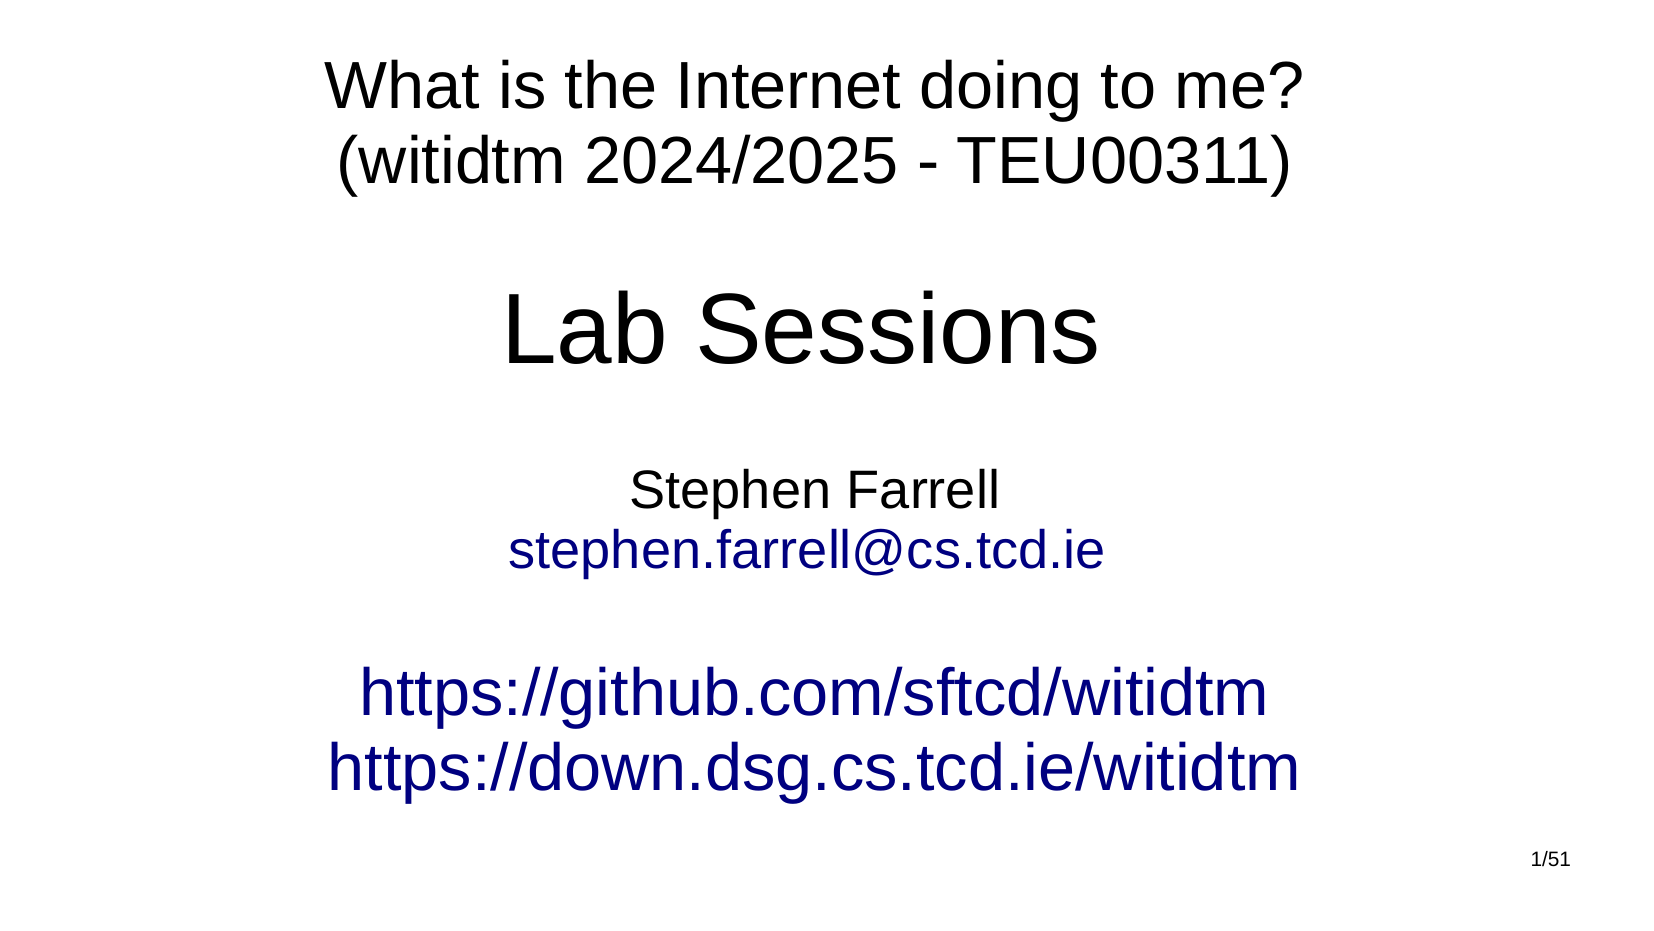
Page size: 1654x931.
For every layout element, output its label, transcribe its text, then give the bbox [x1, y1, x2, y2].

subtitle What is the Internet doing to me? (witidtm 2024/2025 - TEU00311) Lab Sessions Stephen Farrell stephen.farrell@cs.tcd.ie https://github.com/sftcd/witidtm https://down.dsg.cs.tcd.ie/witidtm [70, 48, 1559, 922]
